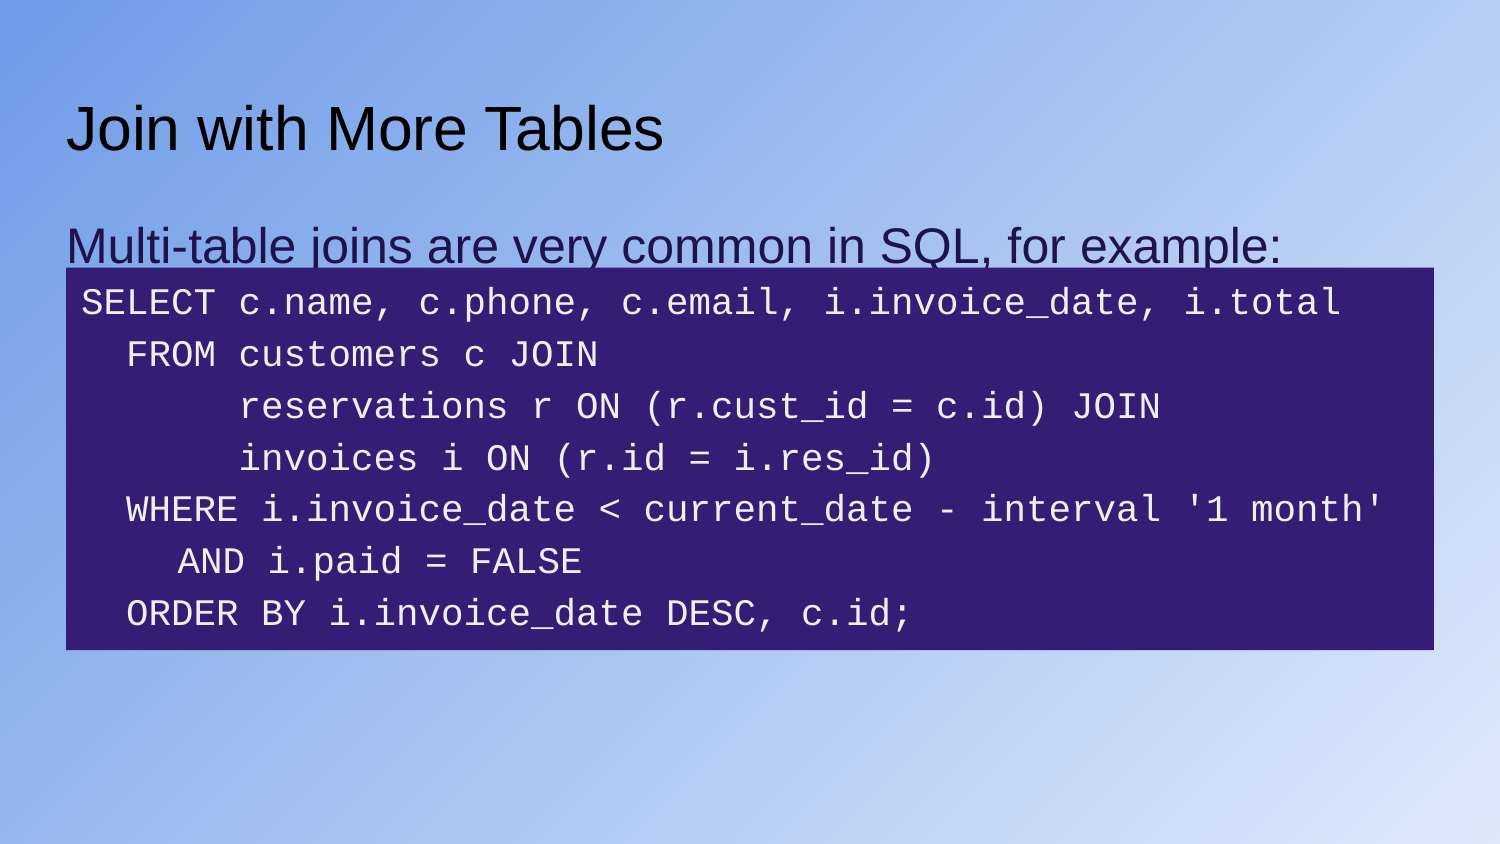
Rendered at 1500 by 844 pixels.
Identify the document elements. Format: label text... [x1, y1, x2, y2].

title Join with More Tables [51, 72, 1449, 167]
list Multi-table joins are very common in SQL, for example: [51, 189, 1449, 750]
text_box SELECT c.name, c.phone, c.email, i.invoice_date, i.total FROM customers c JOIN reservations r ON (r.cust_id = c.id) JOIN invoices i ON (r.id = i.res_id) WHERE i.invoice_date < current_date - interval '1 month' AND i.paid = FALSE ORDER BY i.invoice_date DESC, c.id; [66, 267, 1434, 651]
